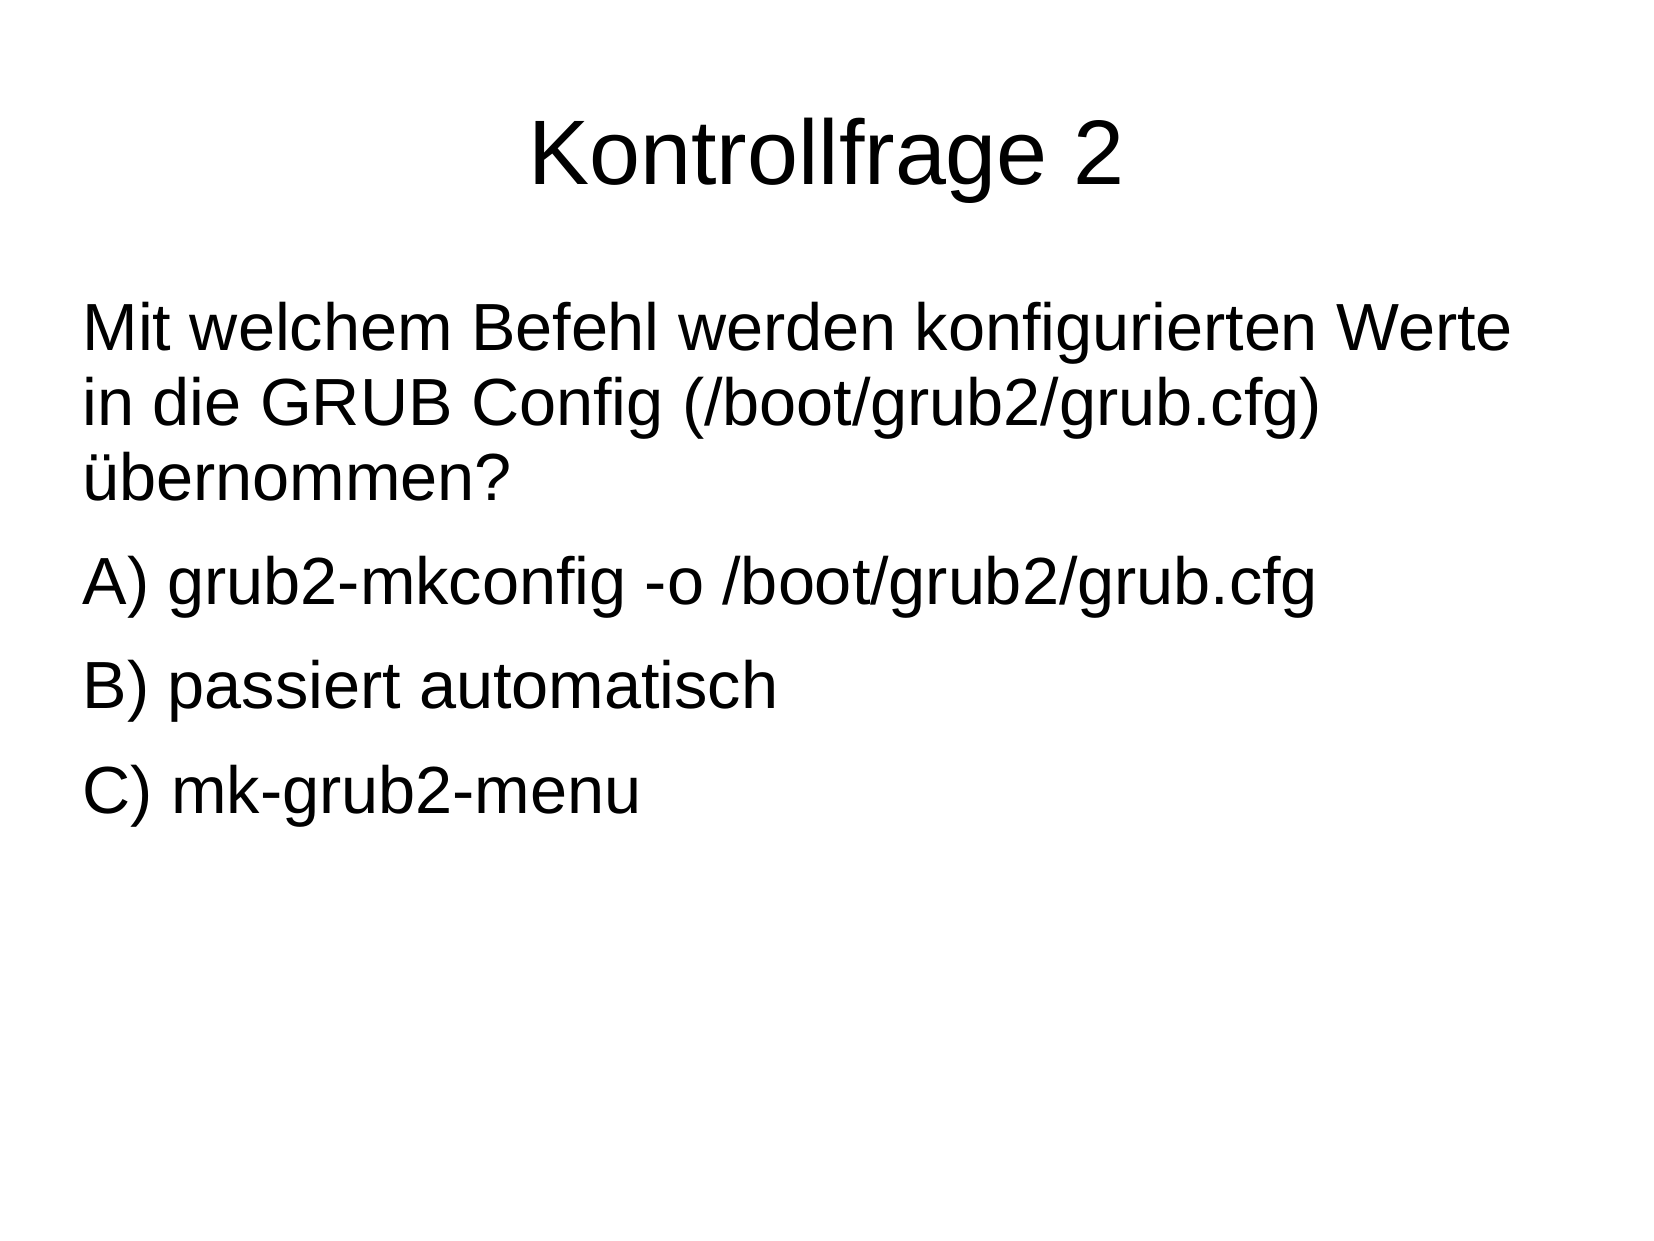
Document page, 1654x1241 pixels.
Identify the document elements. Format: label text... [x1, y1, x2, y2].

list Mit welchem Befehl werden konfigurierten Werte in die GRUB Config (/boot/grub2/grub.cfg) übernommen? A) grub2-mkconfig -o /boot/grub2/grub.cfg B) passiert automatisch C) mk-grub2-menu [82, 290, 1571, 1010]
title Kontrollfrage 2 [82, 101, 1571, 205]
text_box [30, 375, 886, 446]
